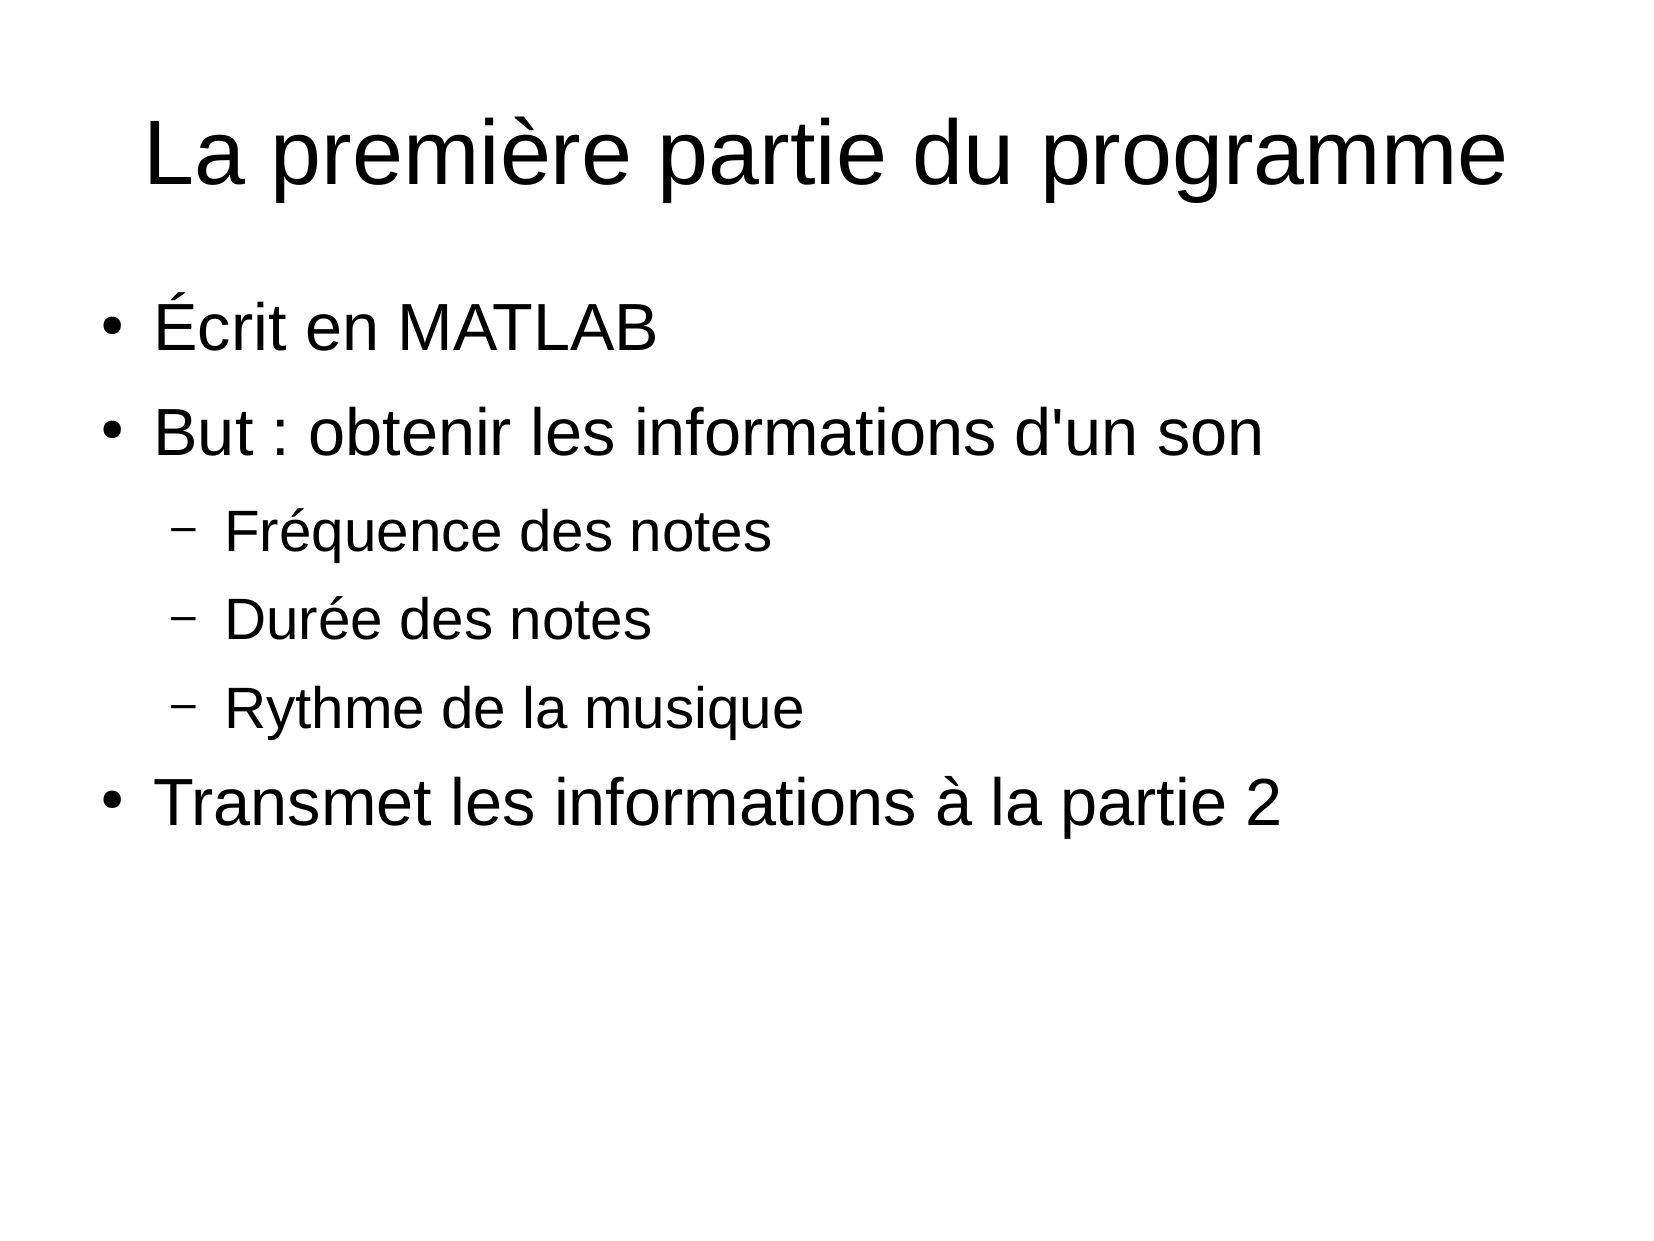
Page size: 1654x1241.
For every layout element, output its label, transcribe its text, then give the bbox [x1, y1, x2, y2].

title La première partie du programme [82, 49, 1571, 257]
list Écrit en MATLAB But : obtenir les informations d'un son Fréquence des notes Durée des notes Rythme de la musique Transmet les informations à la partie 2 [82, 290, 1571, 1109]
